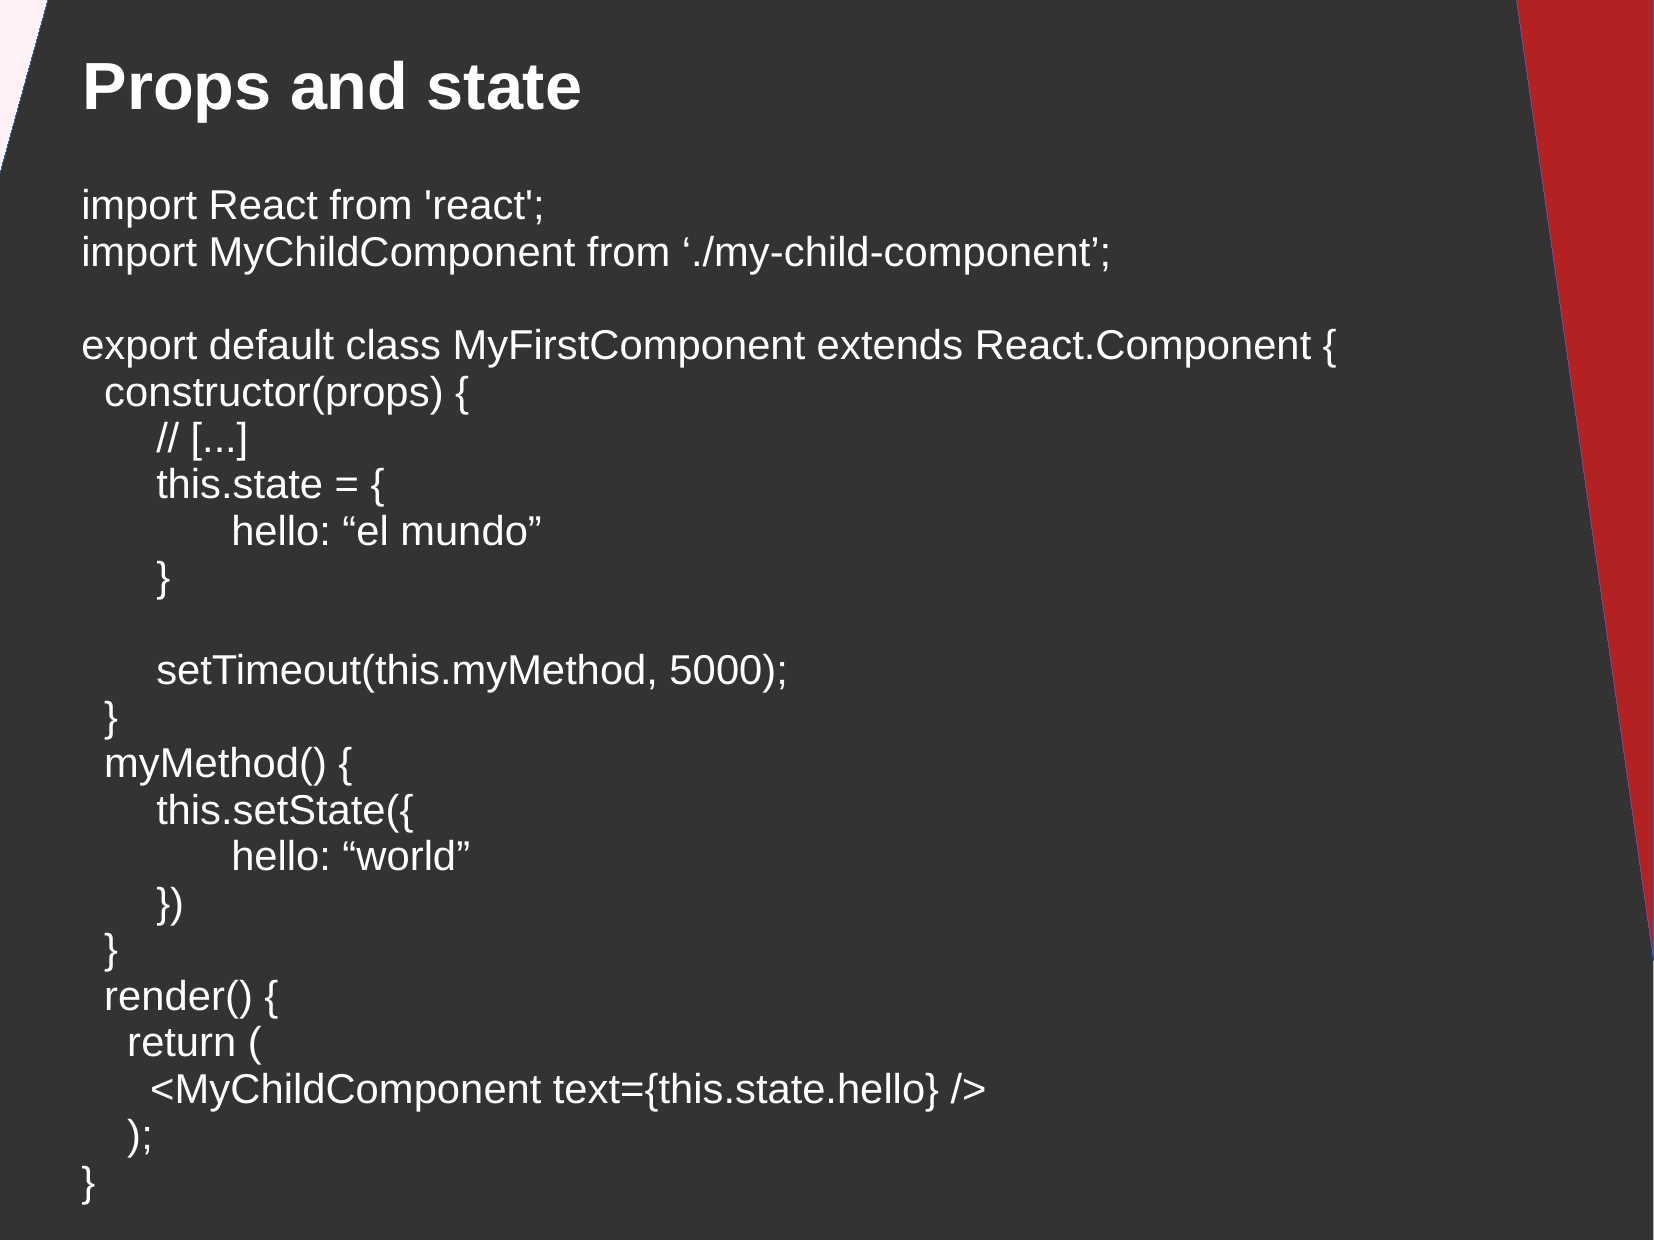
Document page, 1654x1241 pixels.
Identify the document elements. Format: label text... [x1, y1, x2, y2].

title import React from 'react'; import MyChildComponent from ‘./my-child-component’; export default class MyFirstComponent extends React.Component { constructor(props) { // [...] this.state = { hello: “el mundo” } setTimeout(this.myMethod, 5000); } myMethod() { this.setState({ hello: “world” }) } render() { return ( <MyChildComponent text={this.state.hello} /> ); } [81, 182, 1654, 1241]
title Props and state [82, 49, 1542, 182]
text_box [1516, 0, 1654, 961]
text_box [0, 0, 48, 173]
